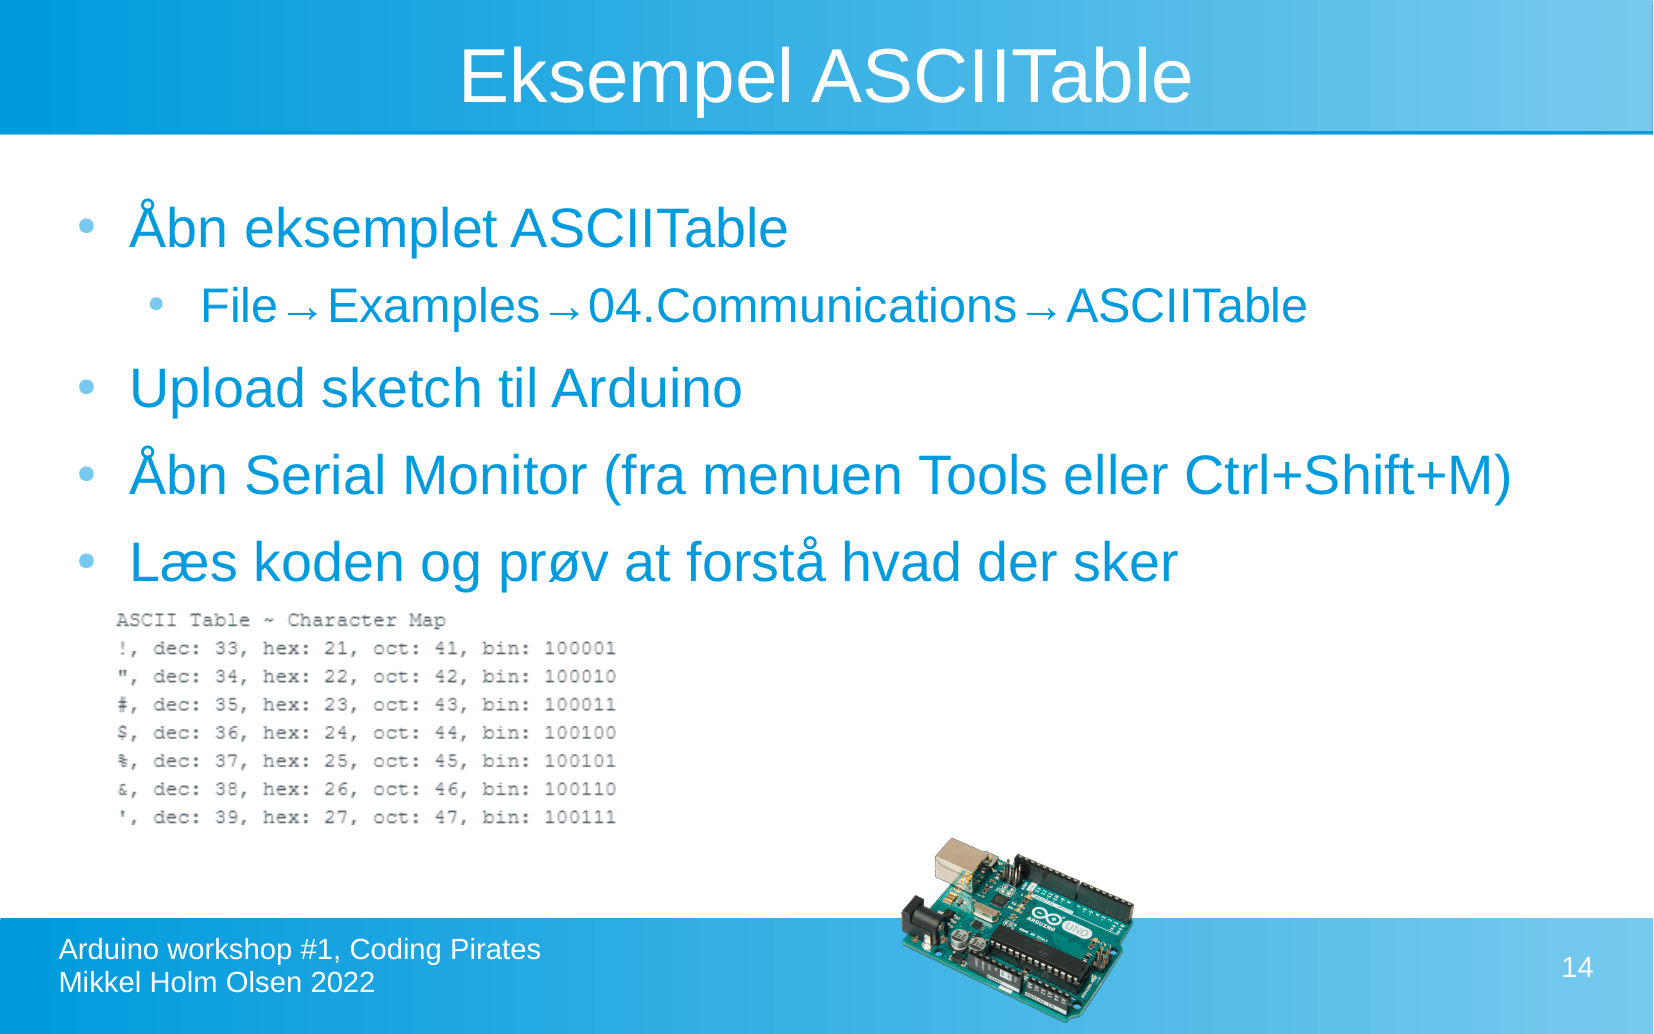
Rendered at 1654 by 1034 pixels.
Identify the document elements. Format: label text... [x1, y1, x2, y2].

title Eksempel ASCIITable [58, 32, 1594, 120]
picture [112, 606, 691, 826]
list Åbn eksemplet ASCIITable File→Examples→04.Communications→ASCIITable Upload sketch til Arduino Åbn Serial Monitor (fra menuen Tools eller Ctrl+Shift+M) Læs koden og prøv at forstå hvad der sker [58, 196, 1594, 854]
picture [900, 854, 1138, 1024]
